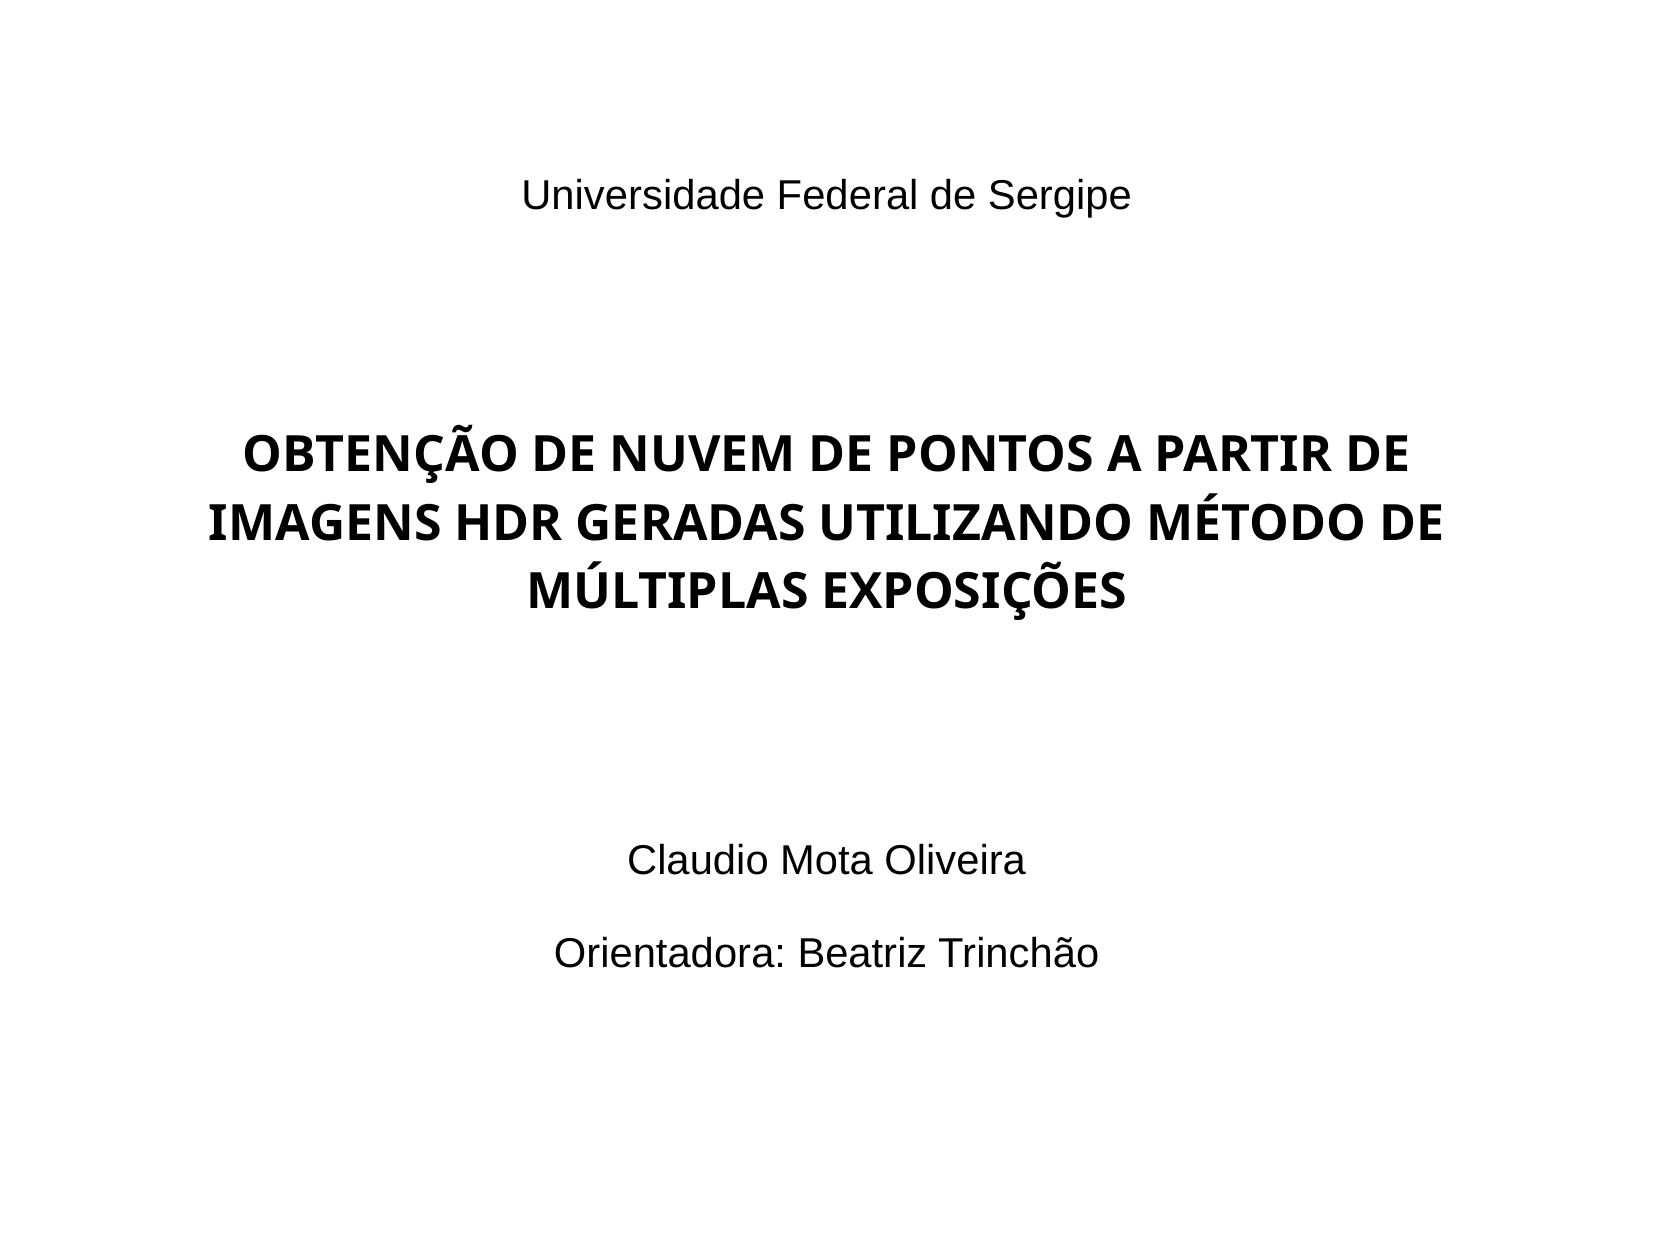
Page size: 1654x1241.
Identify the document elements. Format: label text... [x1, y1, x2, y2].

text_box Universidade Federal de Sergipe [82, 59, 1571, 331]
subtitle Claudio Mota Oliveira Orientadora: Beatriz Trinchão [82, 714, 1571, 1099]
title OBTENÇÃO DE NUVEM DE PONTOS A PARTIR DE IMAGENS HDR GERADAS UTILIZANDO MÉTODO DE MÚLTIPLAS EXPOSIÇÕES [82, 331, 1571, 714]
